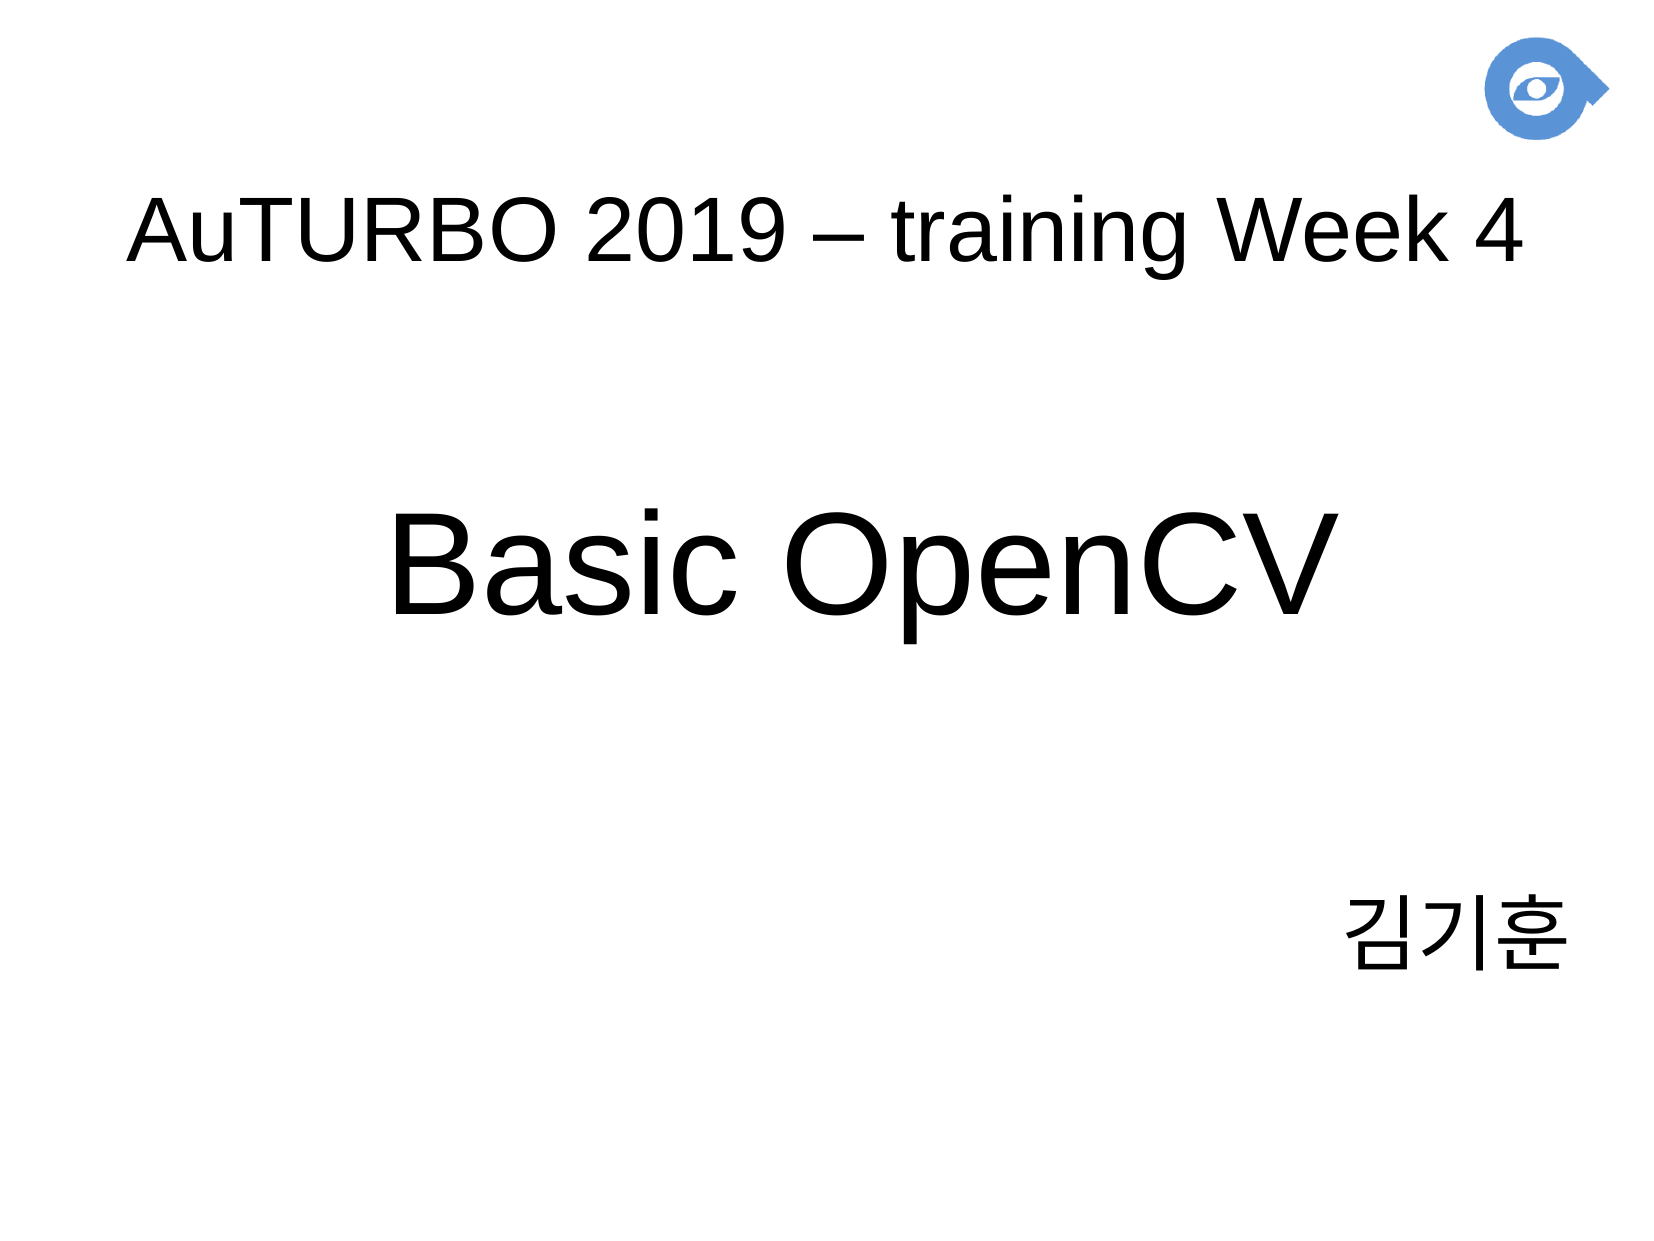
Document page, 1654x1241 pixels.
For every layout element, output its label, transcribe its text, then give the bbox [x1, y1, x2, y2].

title AuTURBO 2019 – training Week 4 [82, 126, 1571, 290]
picture [1450, 10, 1636, 166]
list Basic OpenCV 김기훈 [82, 290, 1571, 1010]
